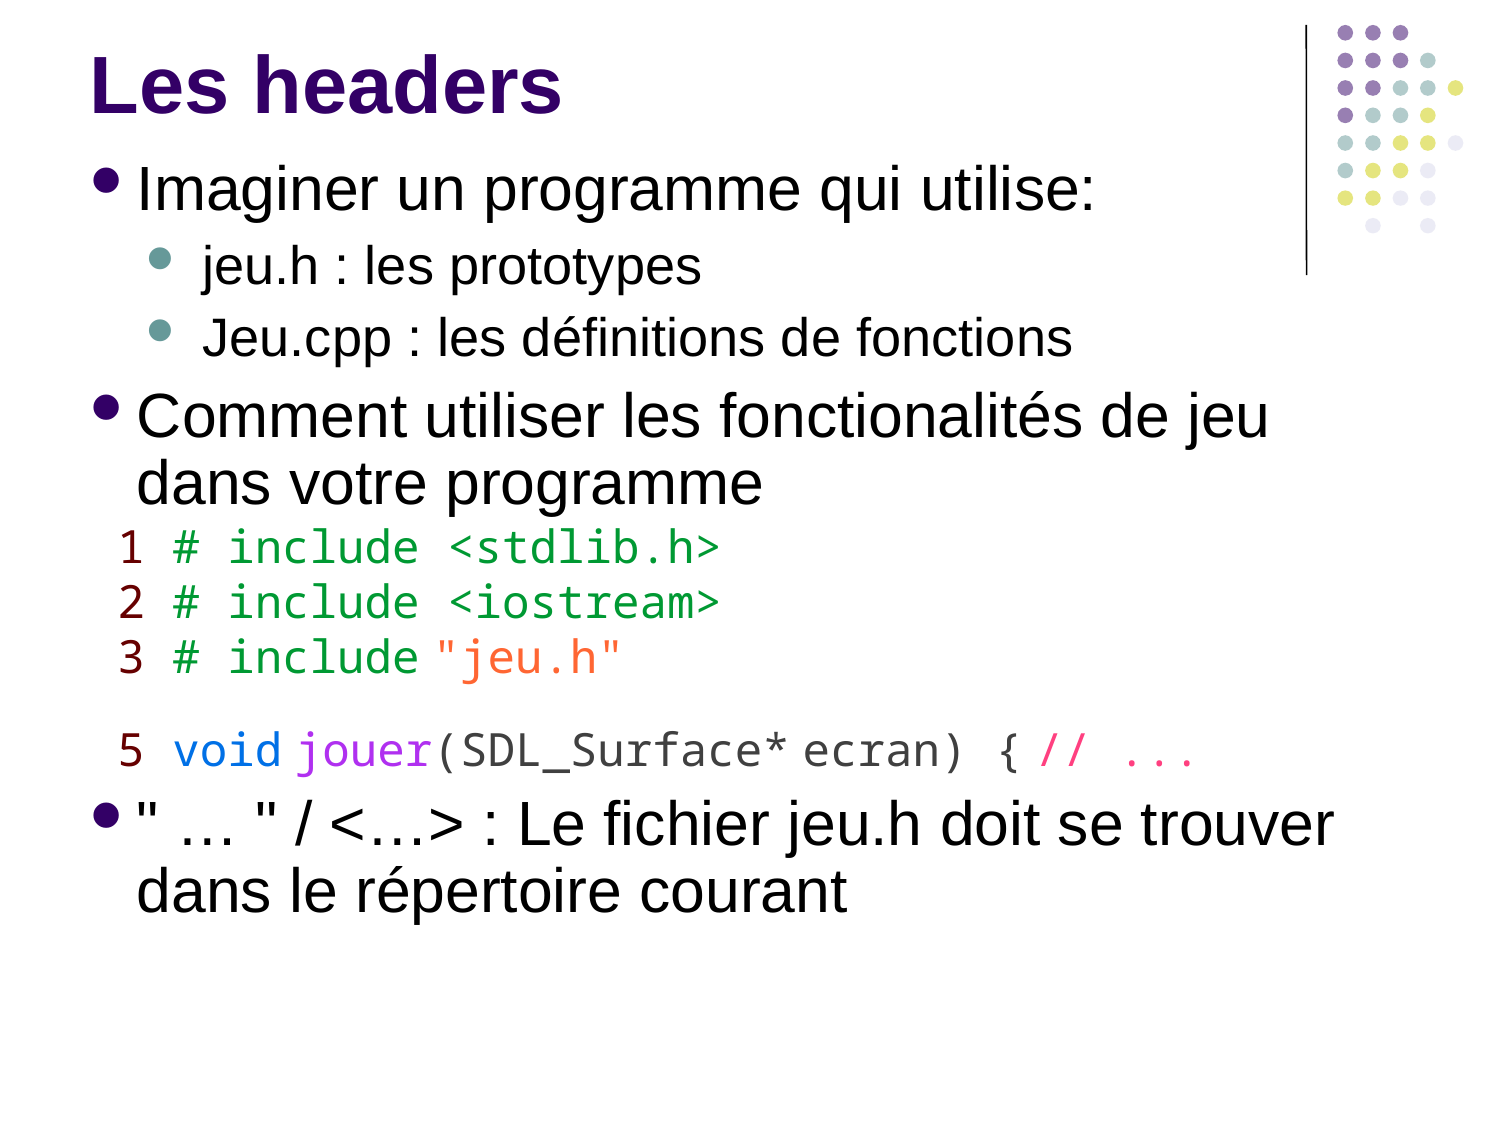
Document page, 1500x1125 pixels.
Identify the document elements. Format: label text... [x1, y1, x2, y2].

title Les headers [74, 20, 1313, 138]
list Imaginer un programme qui utilise: jeu.h : les prototypes Jeu.cpp : les définitions de fonctions Comment utiliser les fonctionalités de jeu dans votre programme 1 # include <stdlib.h> 2 # include <iostream> 3 # include "jeu.h" 5 void jouer(SDL_Surface* ecran) { // ... " … " / <…> : Le fichier jeu.h doit se trouver dans le répertoire courant [75, 148, 1426, 1047]
